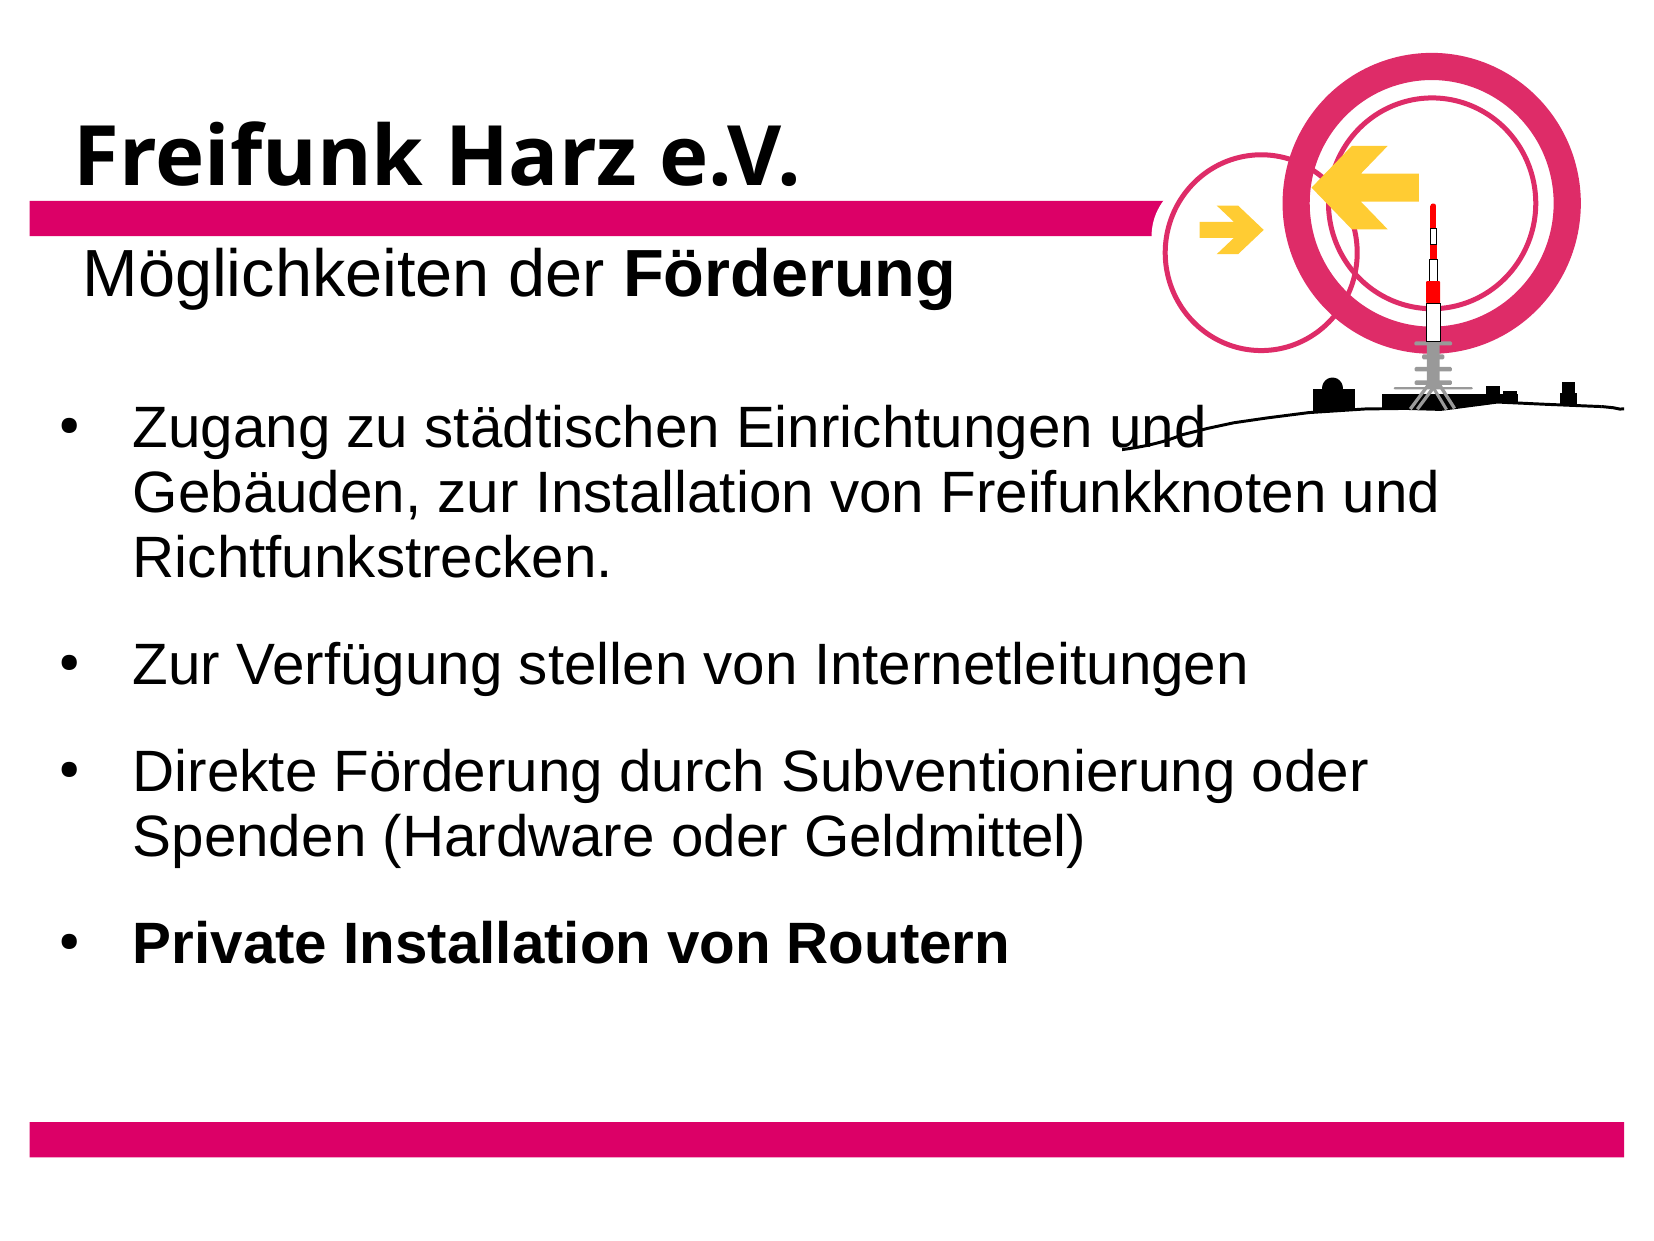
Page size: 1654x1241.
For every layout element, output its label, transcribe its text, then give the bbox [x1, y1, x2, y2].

subtitle Möglichkeiten der Förderung Zugang zu städtischen Einrichtungen und Gebäuden, zur Installation von Freifunkknoten und Richtfunkstrecken. Zur Verfügung stellen von Internetleitungen Direkte Förderung durch Subventionierung oder Spenden (Hardware oder Geldmittel) Private Installation von Routern [59, 236, 1571, 1116]
